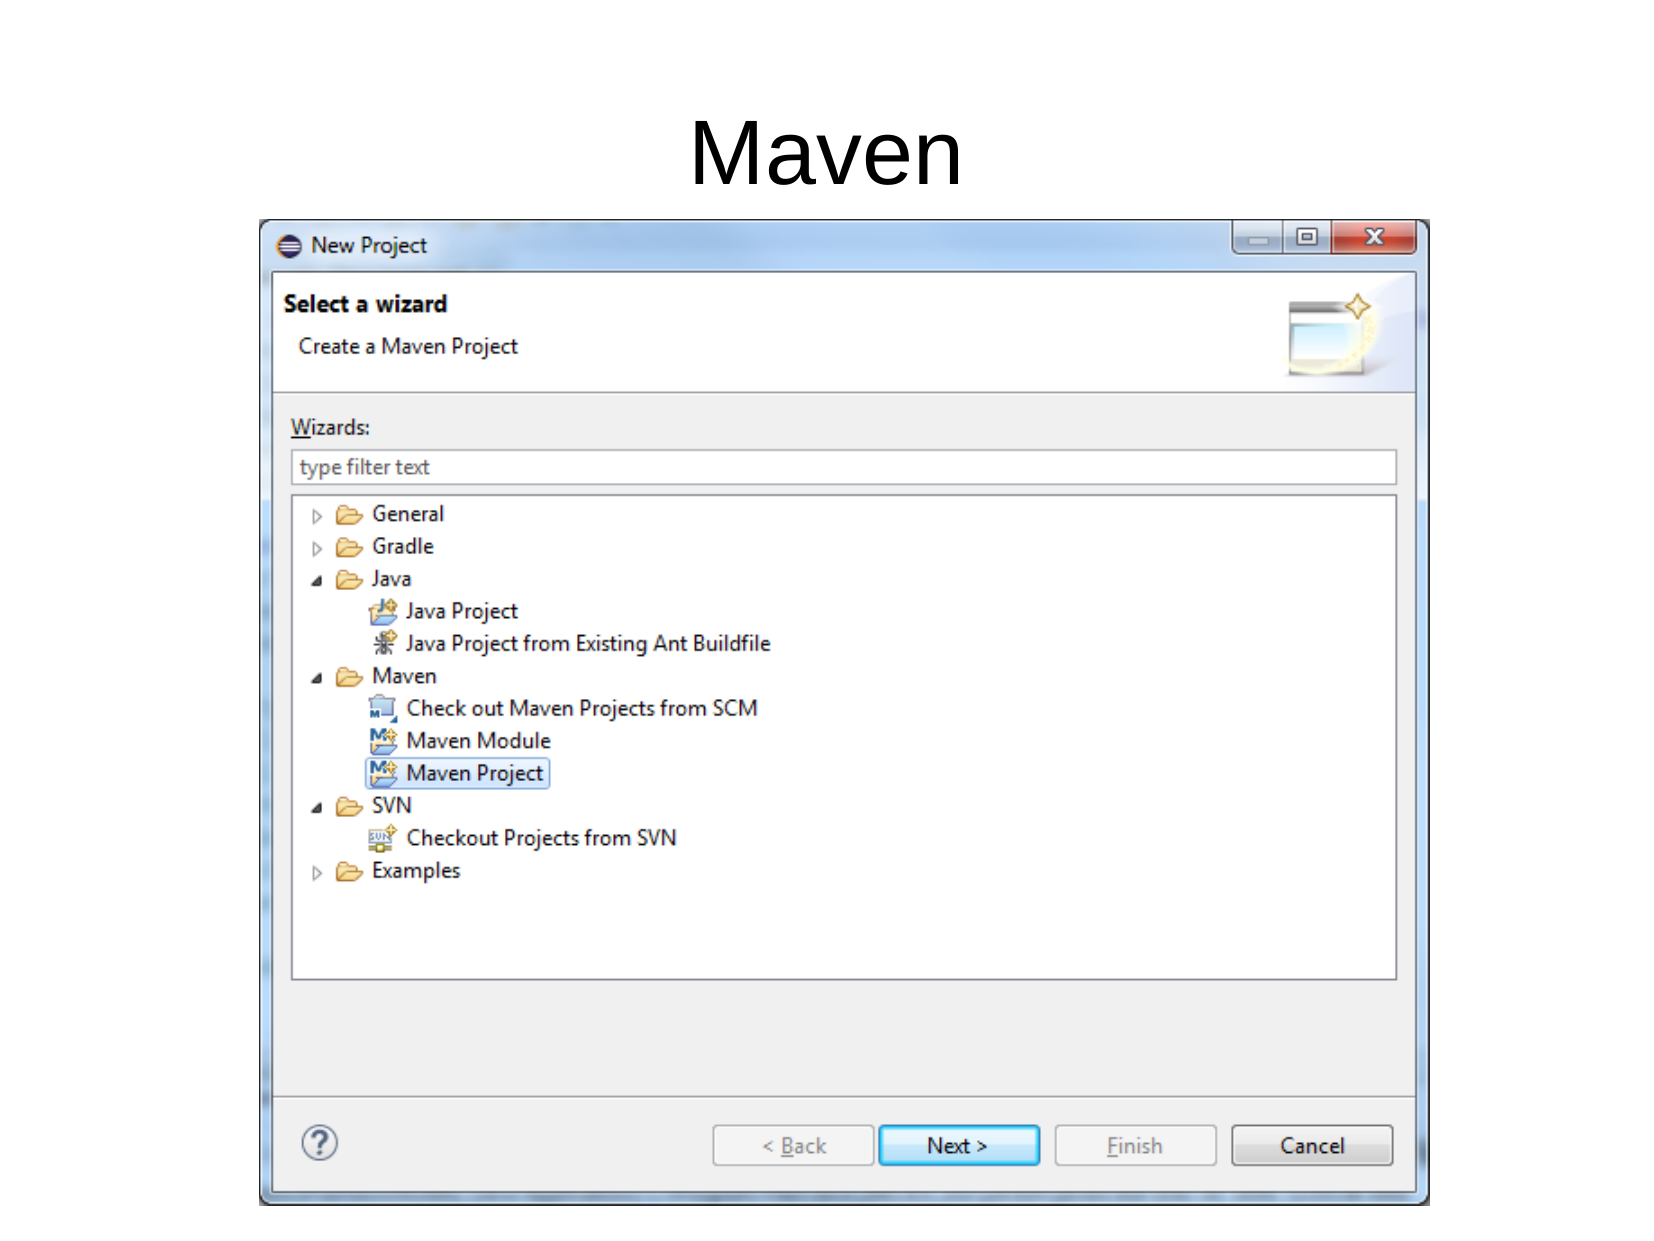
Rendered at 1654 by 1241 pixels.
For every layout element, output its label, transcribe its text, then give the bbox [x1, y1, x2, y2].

title Maven [82, 49, 1571, 257]
picture [259, 219, 1430, 1206]
